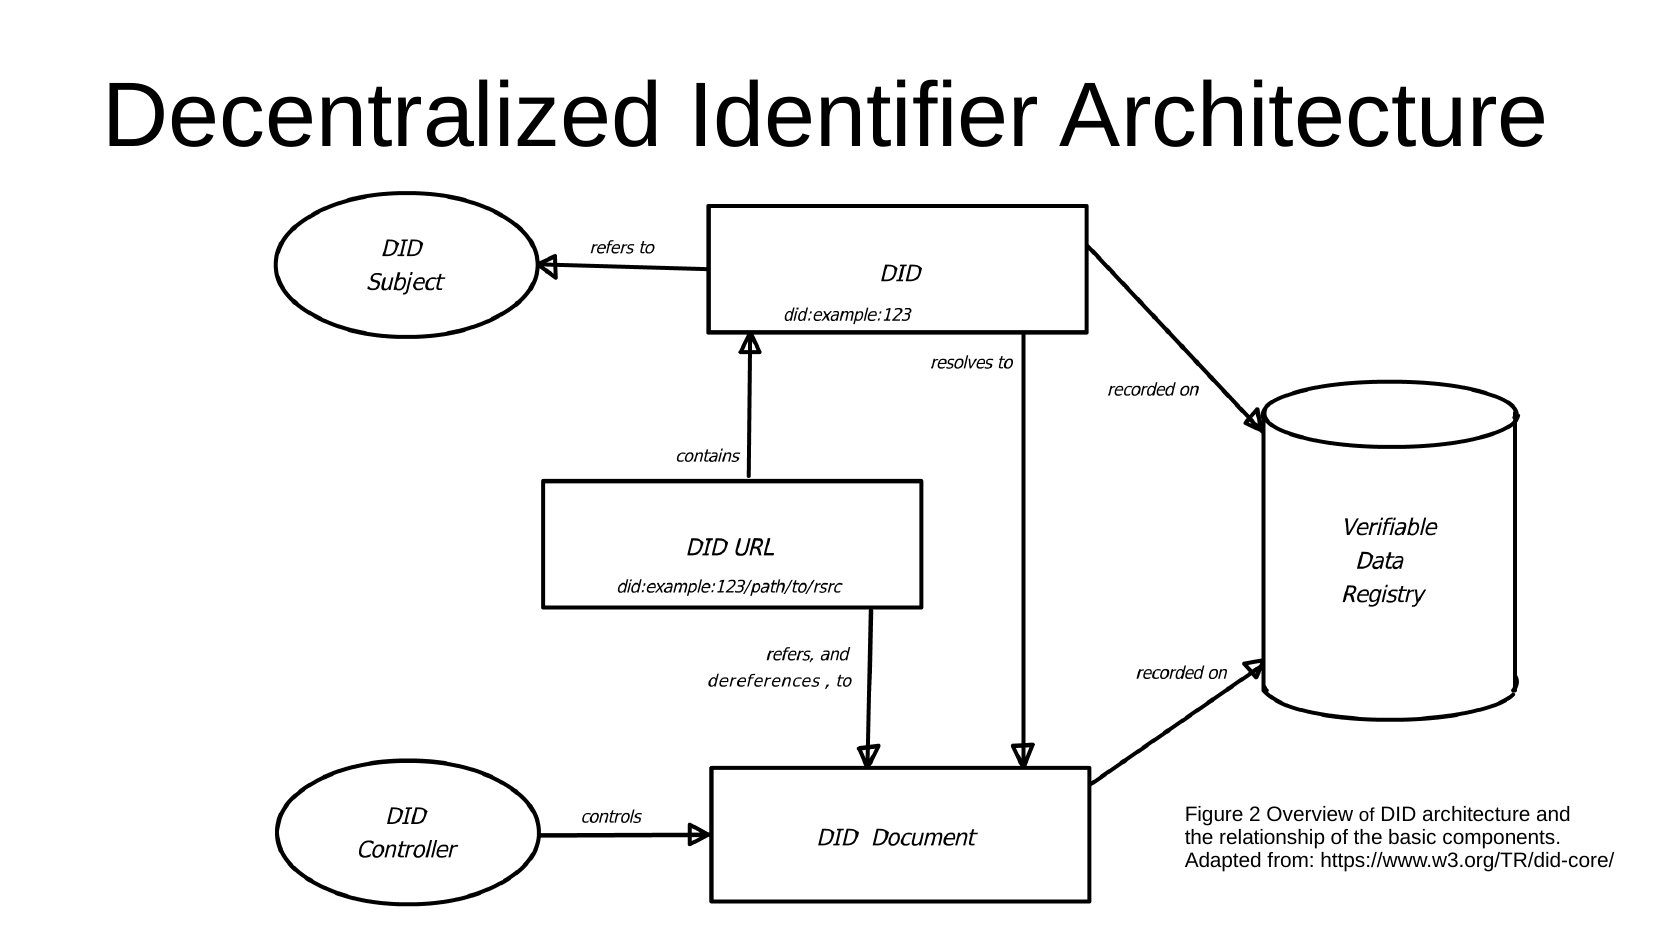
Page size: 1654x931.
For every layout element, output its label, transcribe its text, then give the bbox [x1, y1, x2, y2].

title Decentralized Identifier Architecture [82, 37, 191, 193]
picture [191, 36, 1523, 909]
text_box Figure 2 Overview of DID architecture and the relationship of the basic components. Adapted from: https://www.w3.org/TR/did-core/ [1170, 795, 1630, 880]
title Decentralized Identifier Architecture [1523, 37, 1571, 193]
